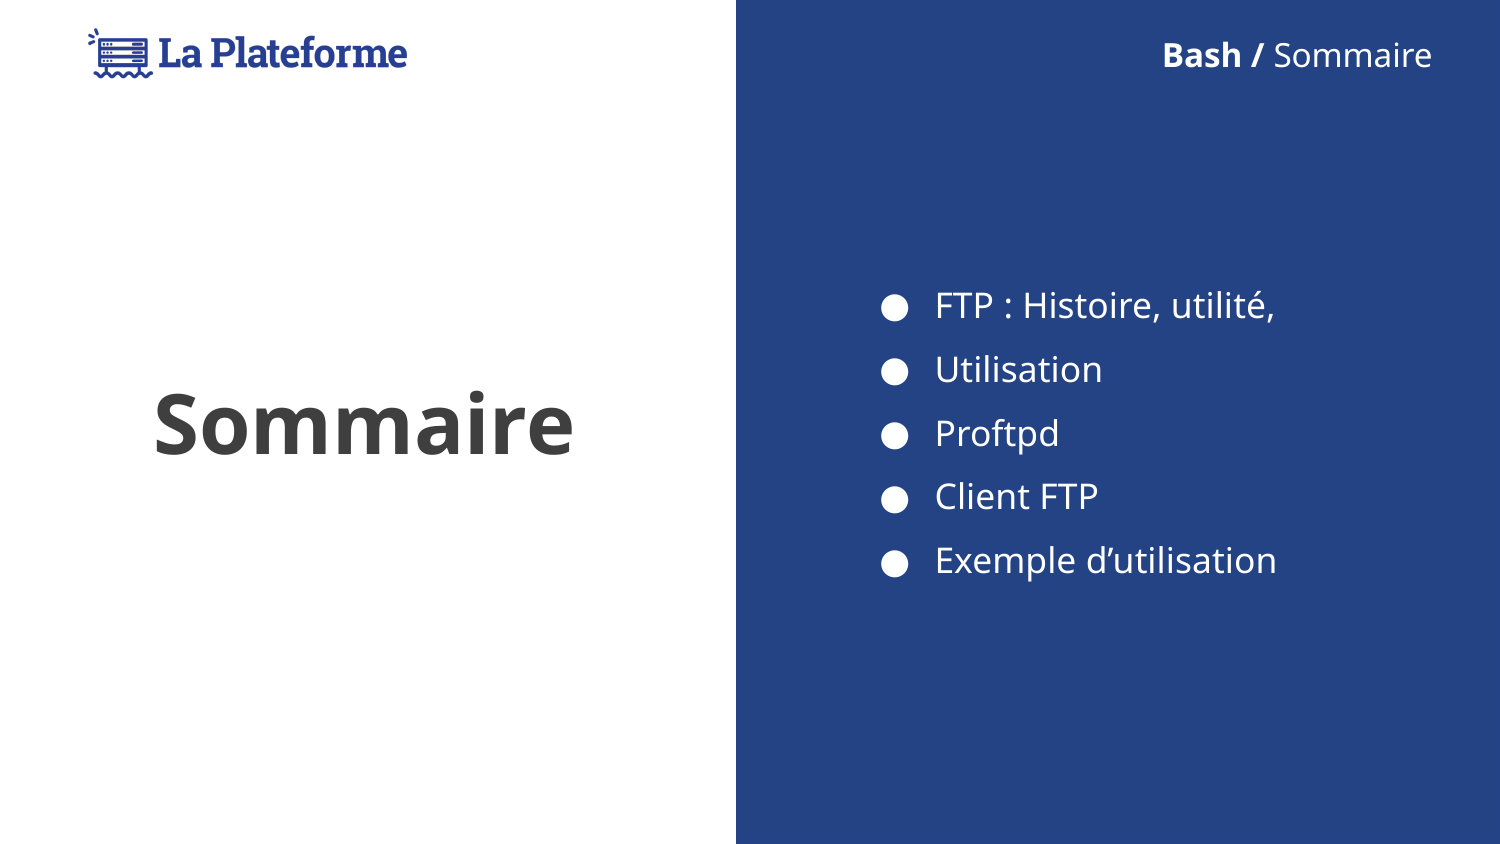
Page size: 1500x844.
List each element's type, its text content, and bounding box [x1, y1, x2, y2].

text_box Sommaire [80, 371, 649, 472]
list FTP : Histoire, utilité, Utilisation Proftpd Client FTP Exemple d’utilisation [844, 204, 1339, 660]
picture [82, 24, 414, 85]
text_box Bash / Sommaire [749, 45, 1433, 74]
text_box [737, 0, 1500, 844]
